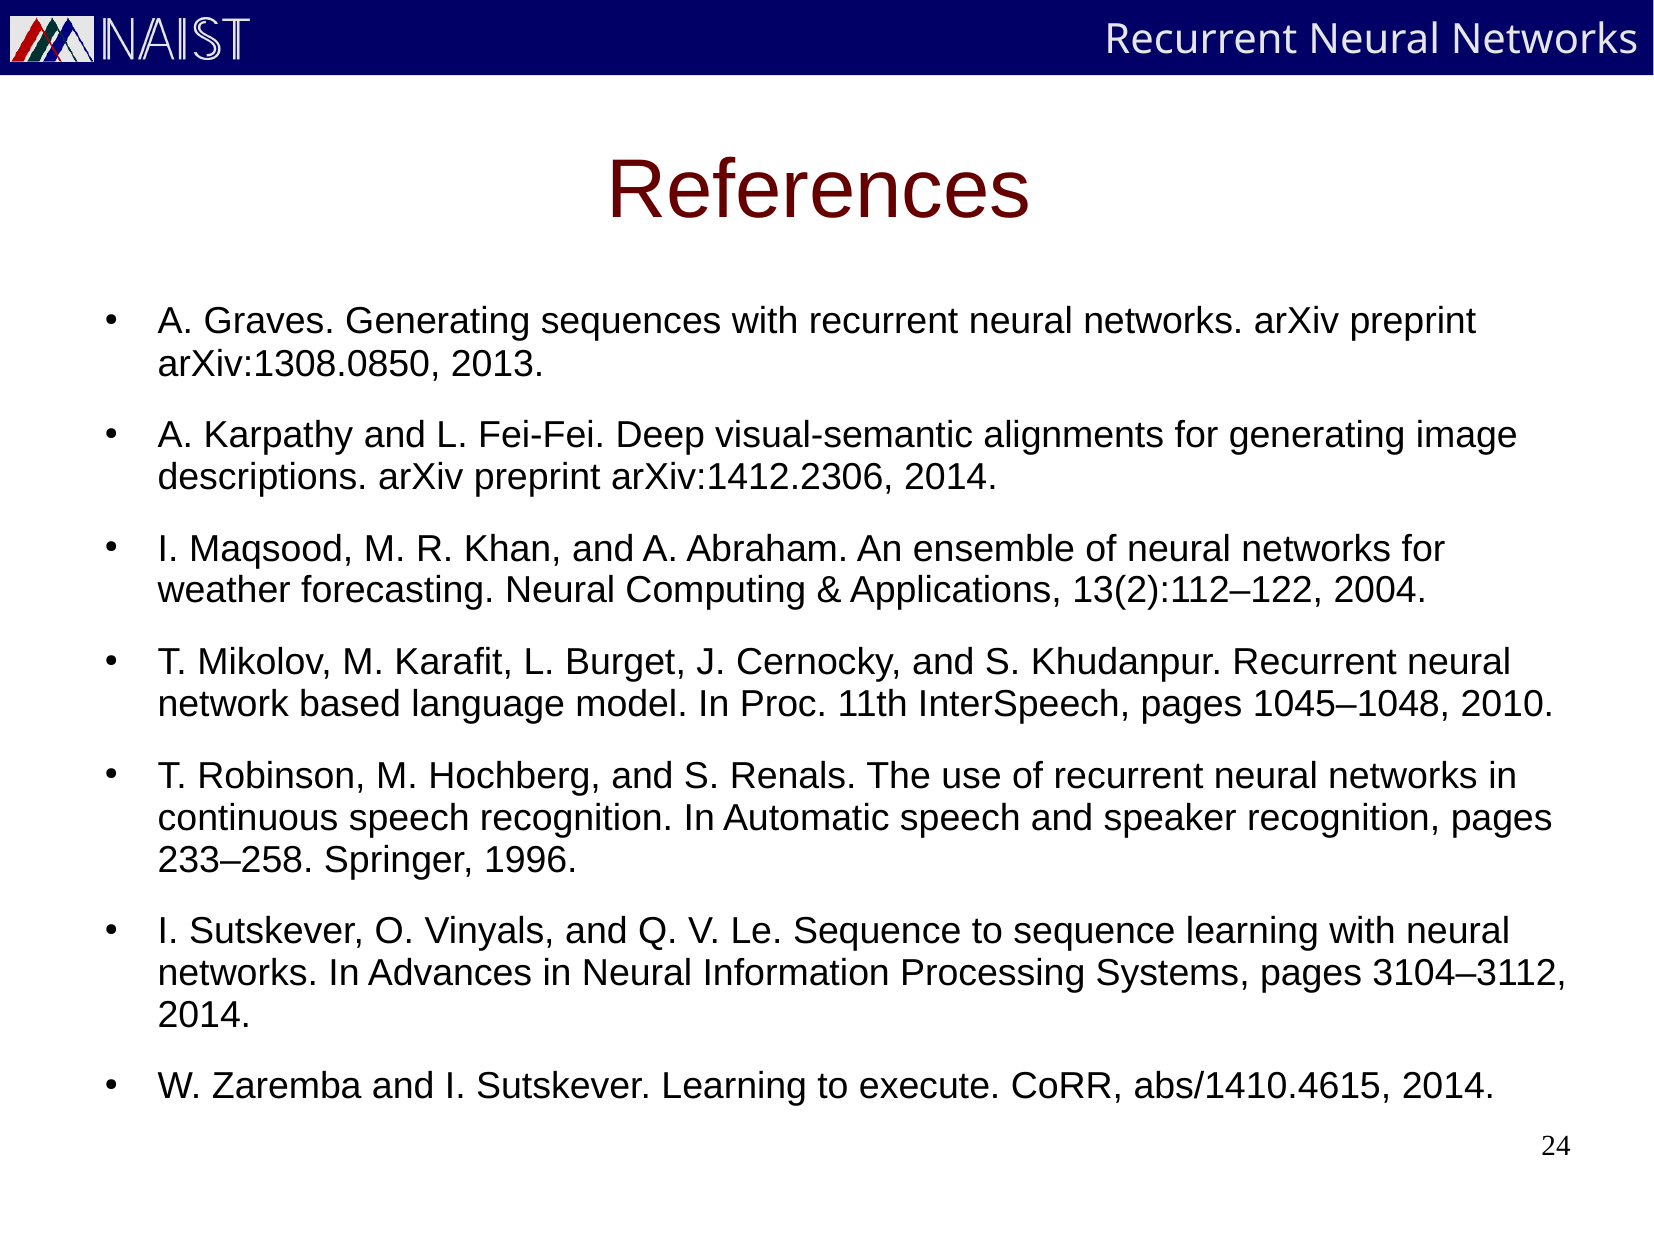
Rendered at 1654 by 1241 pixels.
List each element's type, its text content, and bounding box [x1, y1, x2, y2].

picture [102, 17, 251, 60]
title References [75, 92, 1564, 285]
list A. Graves. Generating sequences with recurrent neural networks. arXiv preprint arXiv:1308.0850, 2013. A. Karpathy and L. Fei-Fei. Deep visual-semantic alignments for generating image descriptions. arXiv preprint arXiv:1412.2306, 2014. I. Maqsood, M. R. Khan, and A. Abraham. An ensemble of neural networks for weather forecasting. Neural Computing & Applications, 13(2):112–122, 2004. T. Mikolov, M. Karafit, L. Burget, J. Cernocky, and S. Khudanpur. Recurrent neural network based language model. In Proc. 11th InterSpeech, pages 1045–1048, 2010. T. Robinson, M. Hochberg, and S. Renals. The use of recurrent neural networks in continuous speech recognition. In Automatic speech and speaker recognition, pages 233–258. Springer, 1996. I. Sutskever, O. Vinyals, and Q. V. Le. Sequence to sequence learning with neural networks. In Advances in Neural Information Processing Systems, pages 3104–3112, 2014. W. Zaremba and I. Sutskever. Learning to execute. CoRR, abs/1410.4615, 2014. [86, 300, 1576, 1100]
picture [10, 16, 94, 62]
